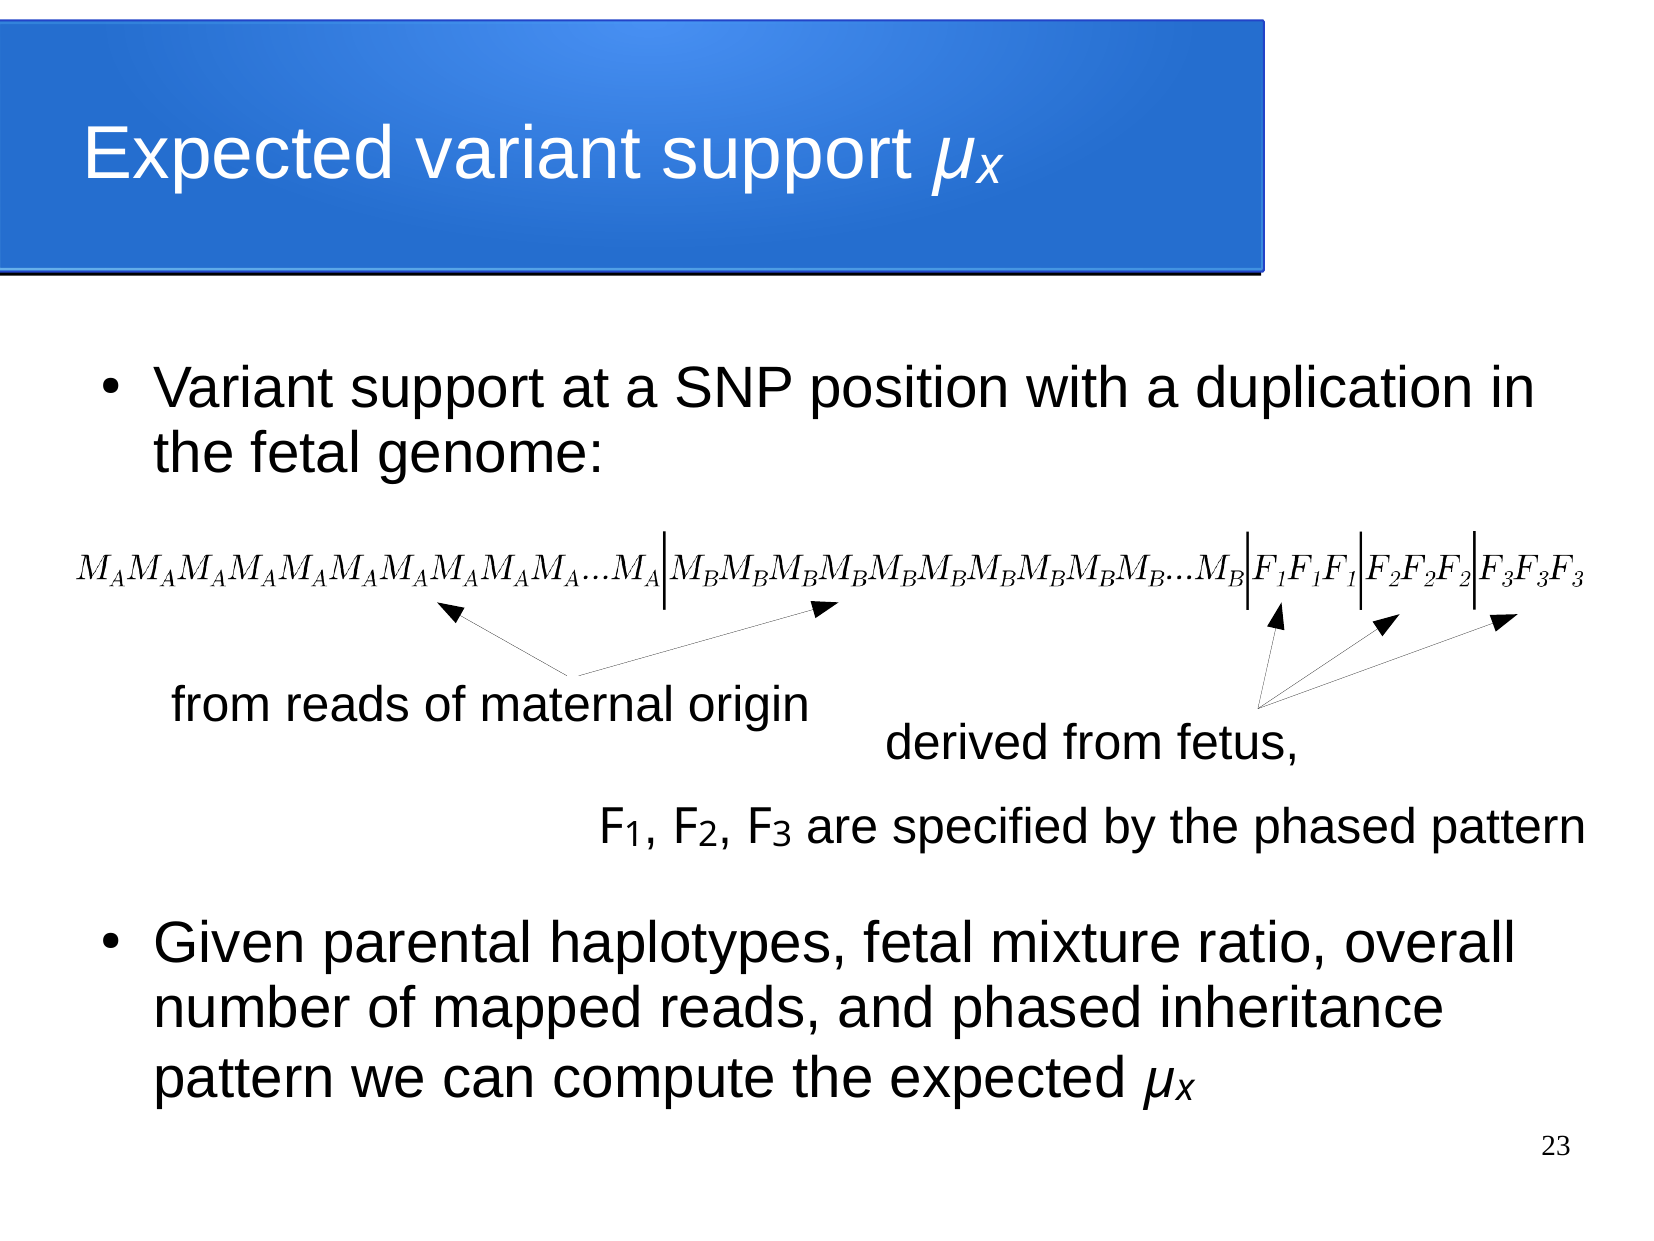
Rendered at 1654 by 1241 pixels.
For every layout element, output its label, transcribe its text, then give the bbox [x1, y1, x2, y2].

text_box Variant support at a SNP position with a duplication in the fetal genome: [82, 354, 1560, 508]
text_box from reads of maternal origin [171, 675, 827, 756]
text_box derived from fetus, F1, F2, F3 are specified by the phased pattern [549, 714, 1636, 869]
title Expected variant support µx [82, 47, 1235, 253]
list Given parental haplotypes, fetal mixture ratio, overall number of mapped reads, and phased inheritance pattern we can compute the expected µx [82, 909, 1571, 1134]
picture [76, 531, 1583, 611]
